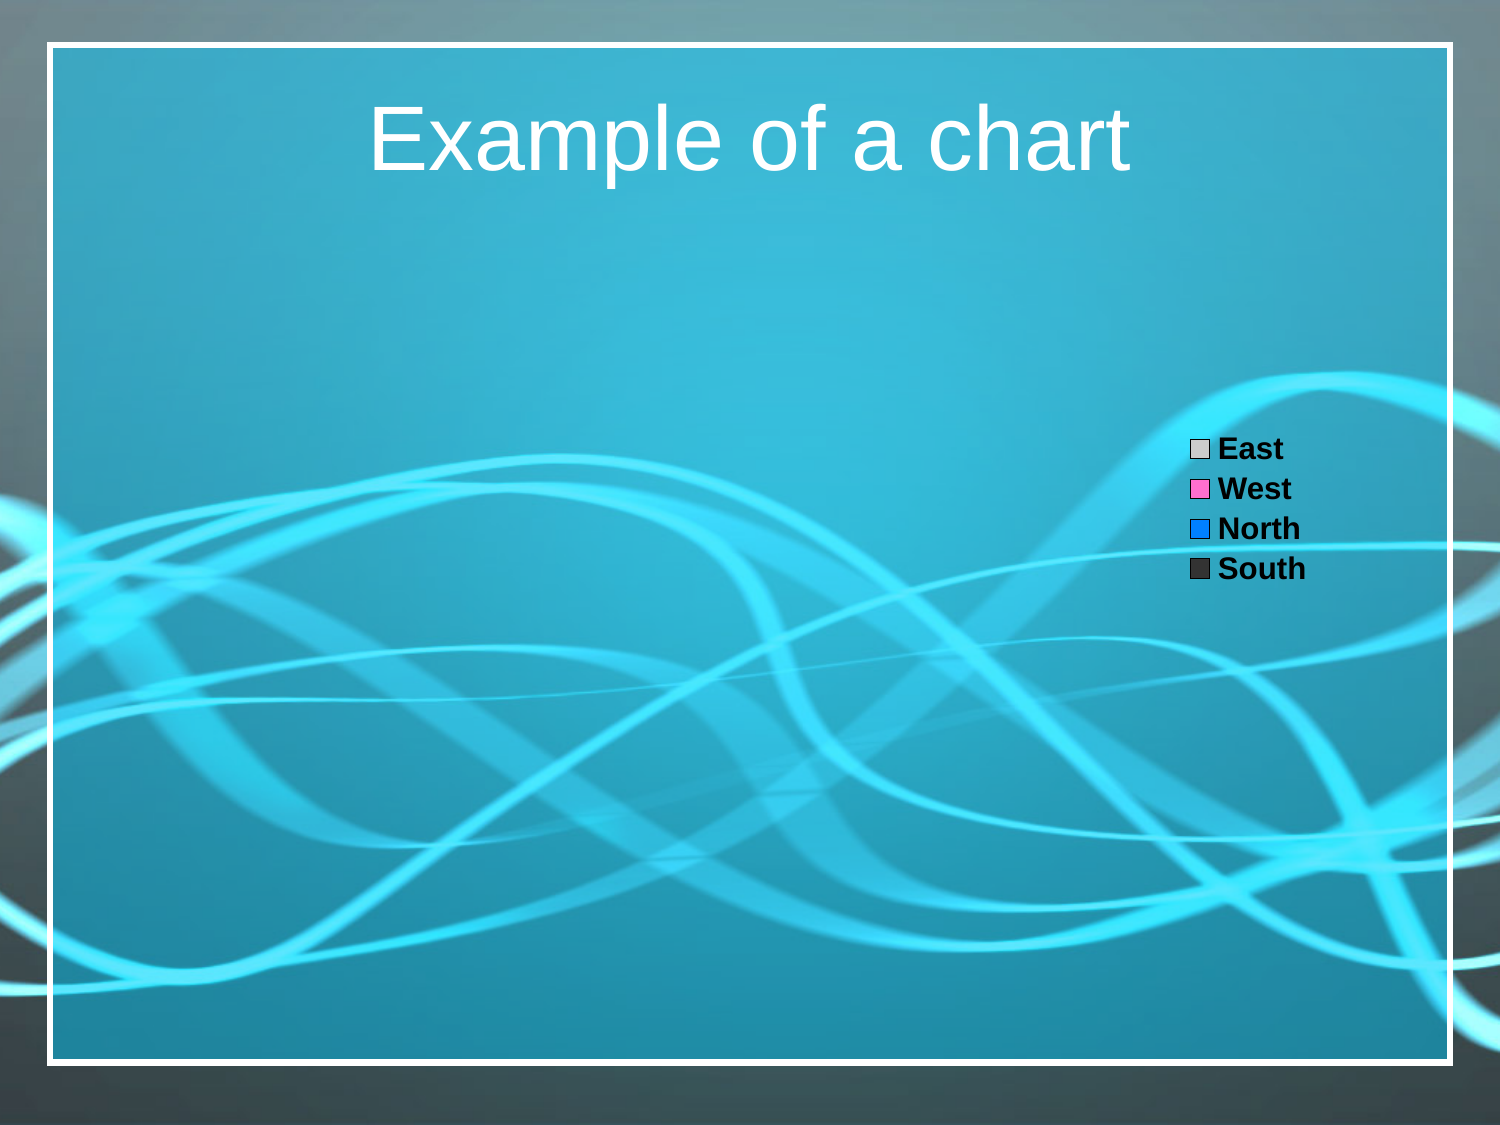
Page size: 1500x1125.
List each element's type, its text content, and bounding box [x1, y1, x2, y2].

chart [332, 200, 1328, 817]
title Example of a chart [75, 45, 1426, 233]
picture [0, 0, 1500, 1125]
